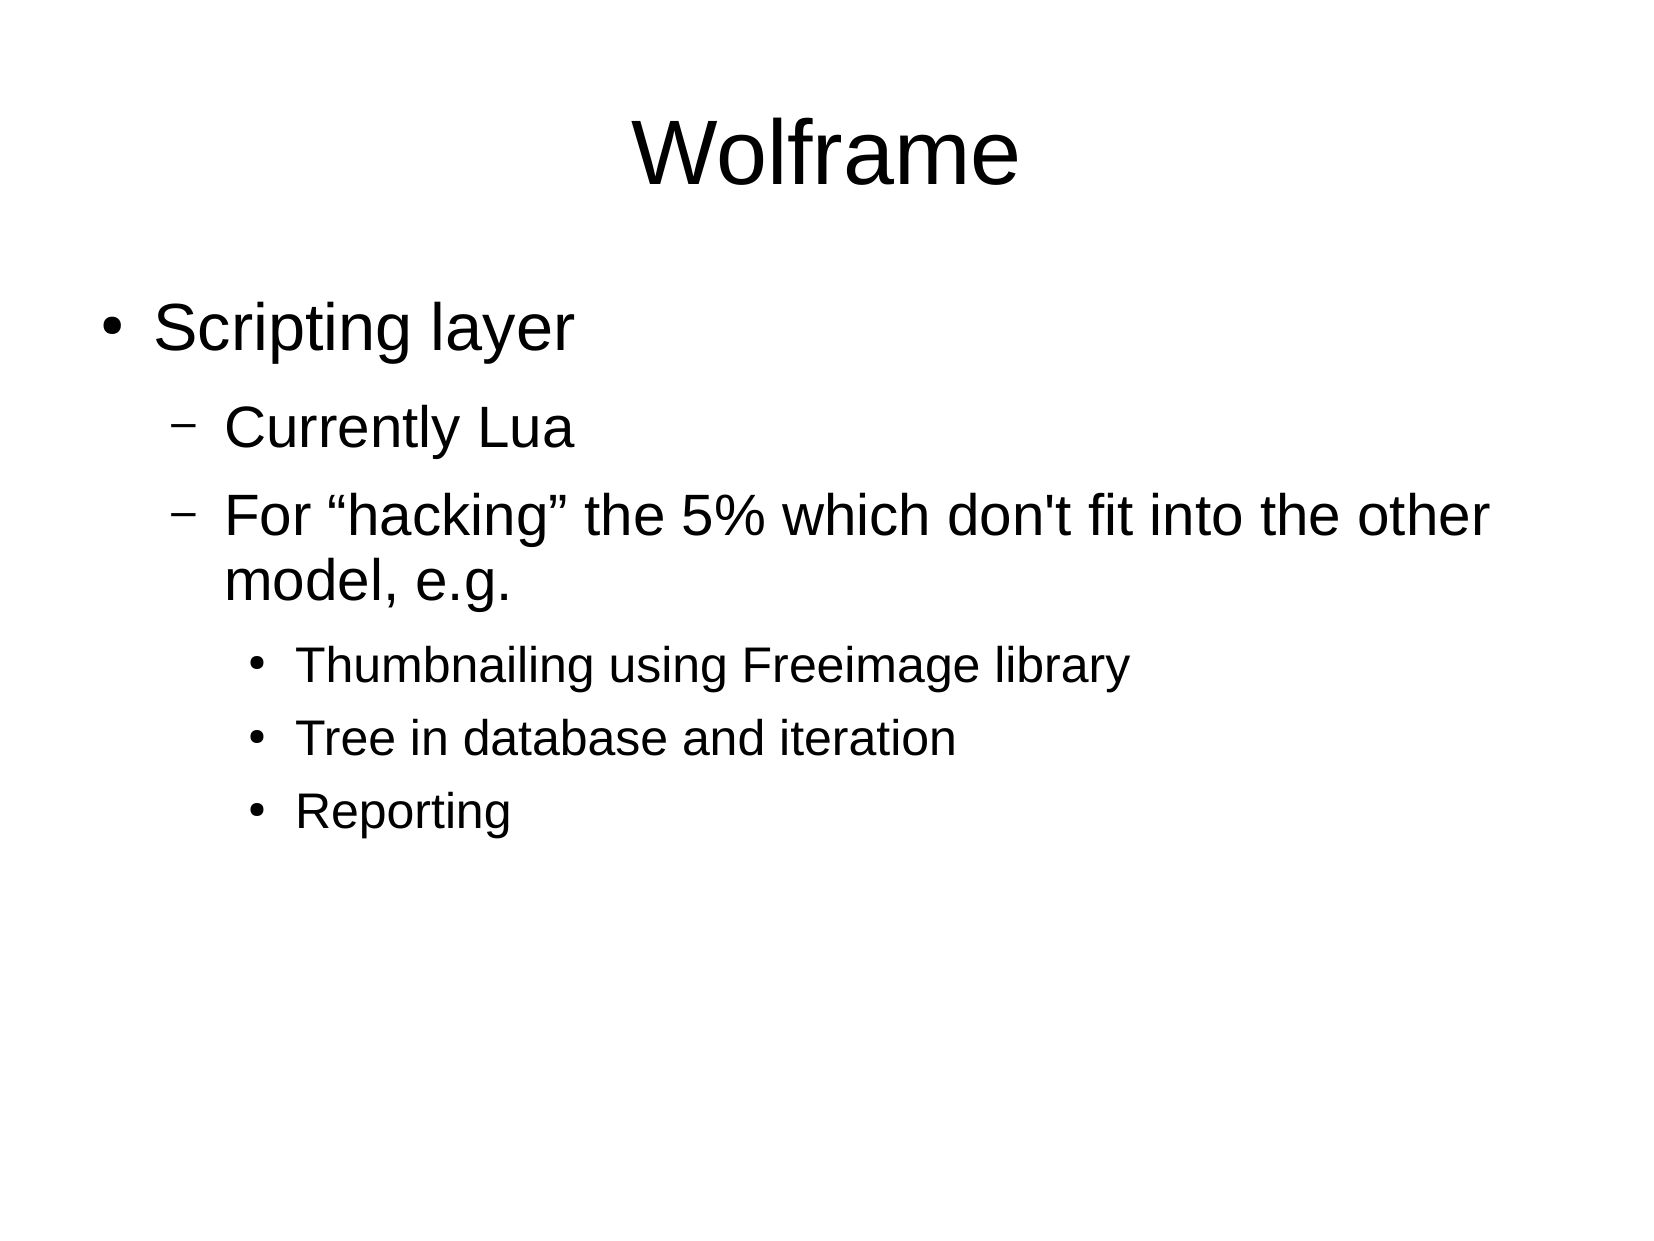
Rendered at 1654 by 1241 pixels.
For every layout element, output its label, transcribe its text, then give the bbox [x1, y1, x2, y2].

list Scripting layer Currently Lua For “hacking” the 5% which don't fit into the other model, e.g. Thumbnailing using Freeimage library Tree in database and iteration Reporting [82, 290, 1538, 1010]
title Wolframe [82, 49, 1571, 257]
